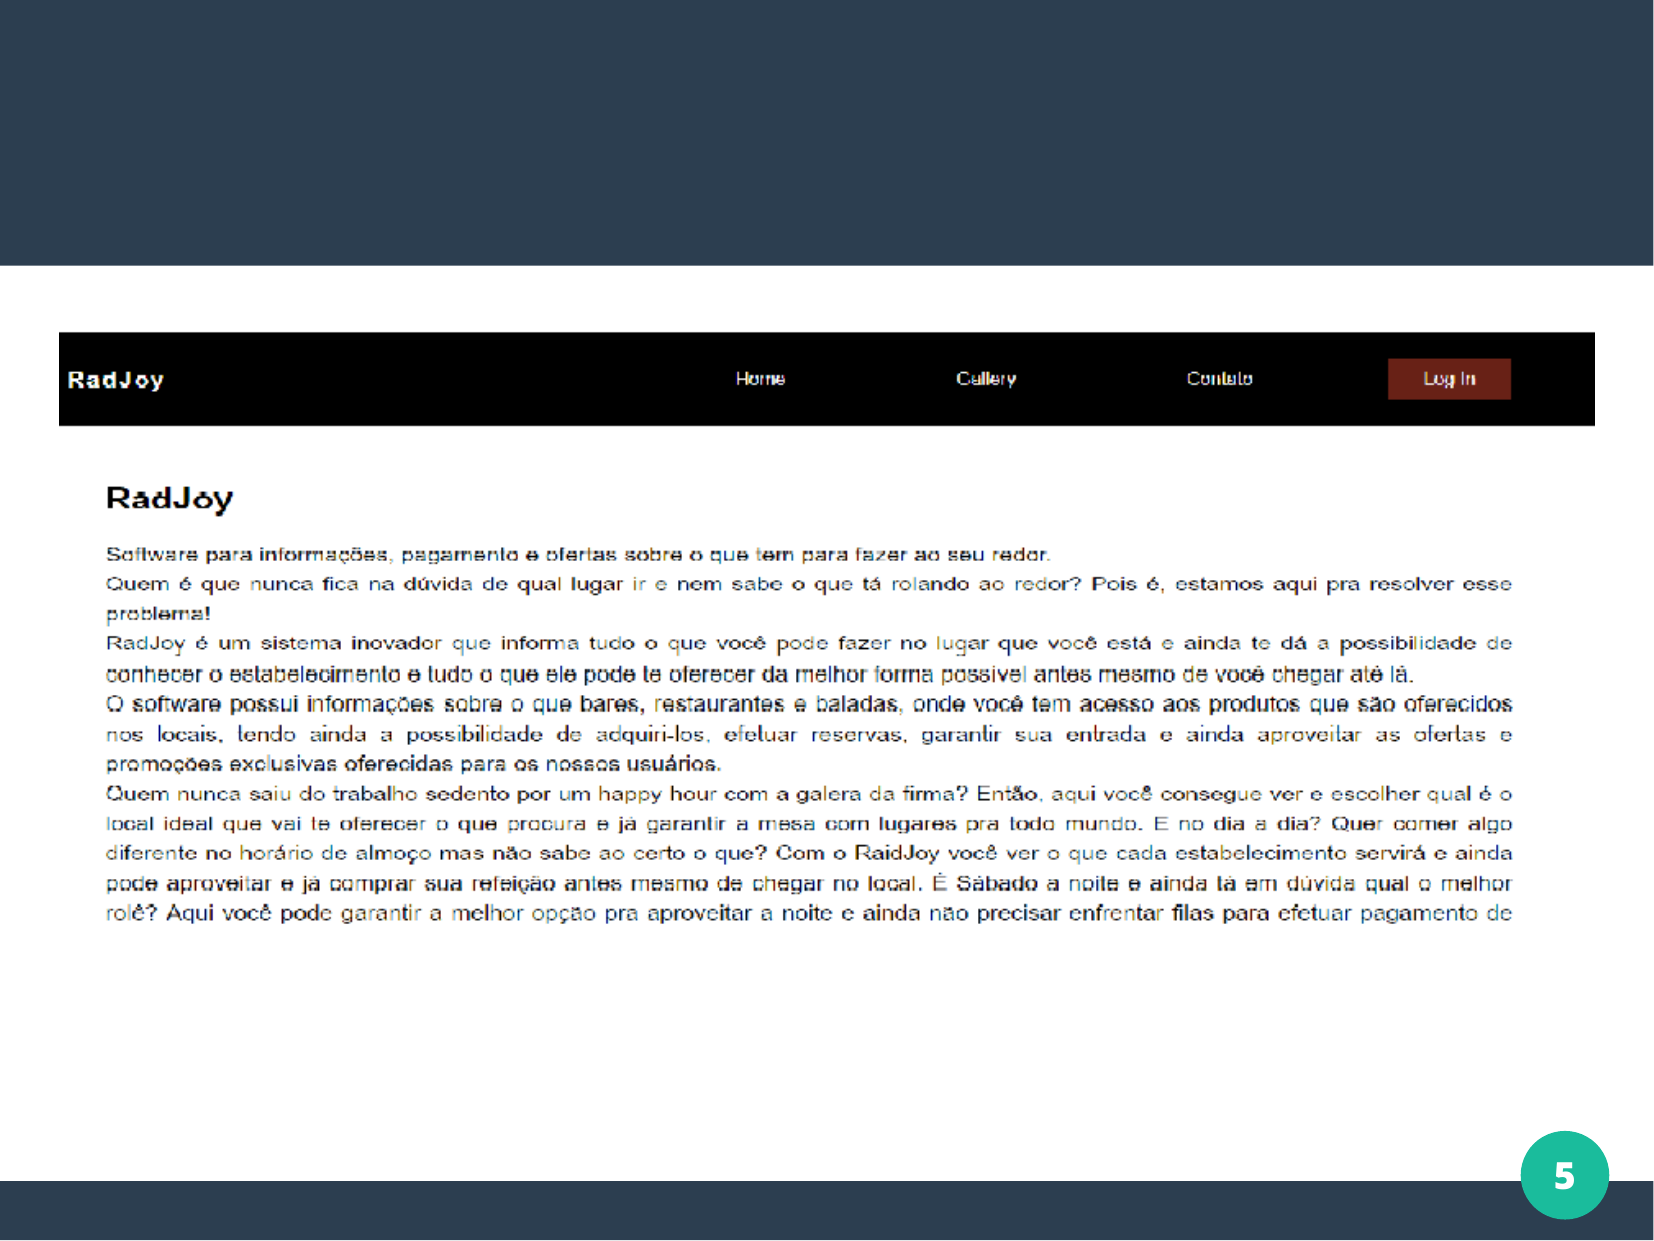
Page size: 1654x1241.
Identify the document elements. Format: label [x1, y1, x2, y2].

picture [59, 331, 1595, 993]
